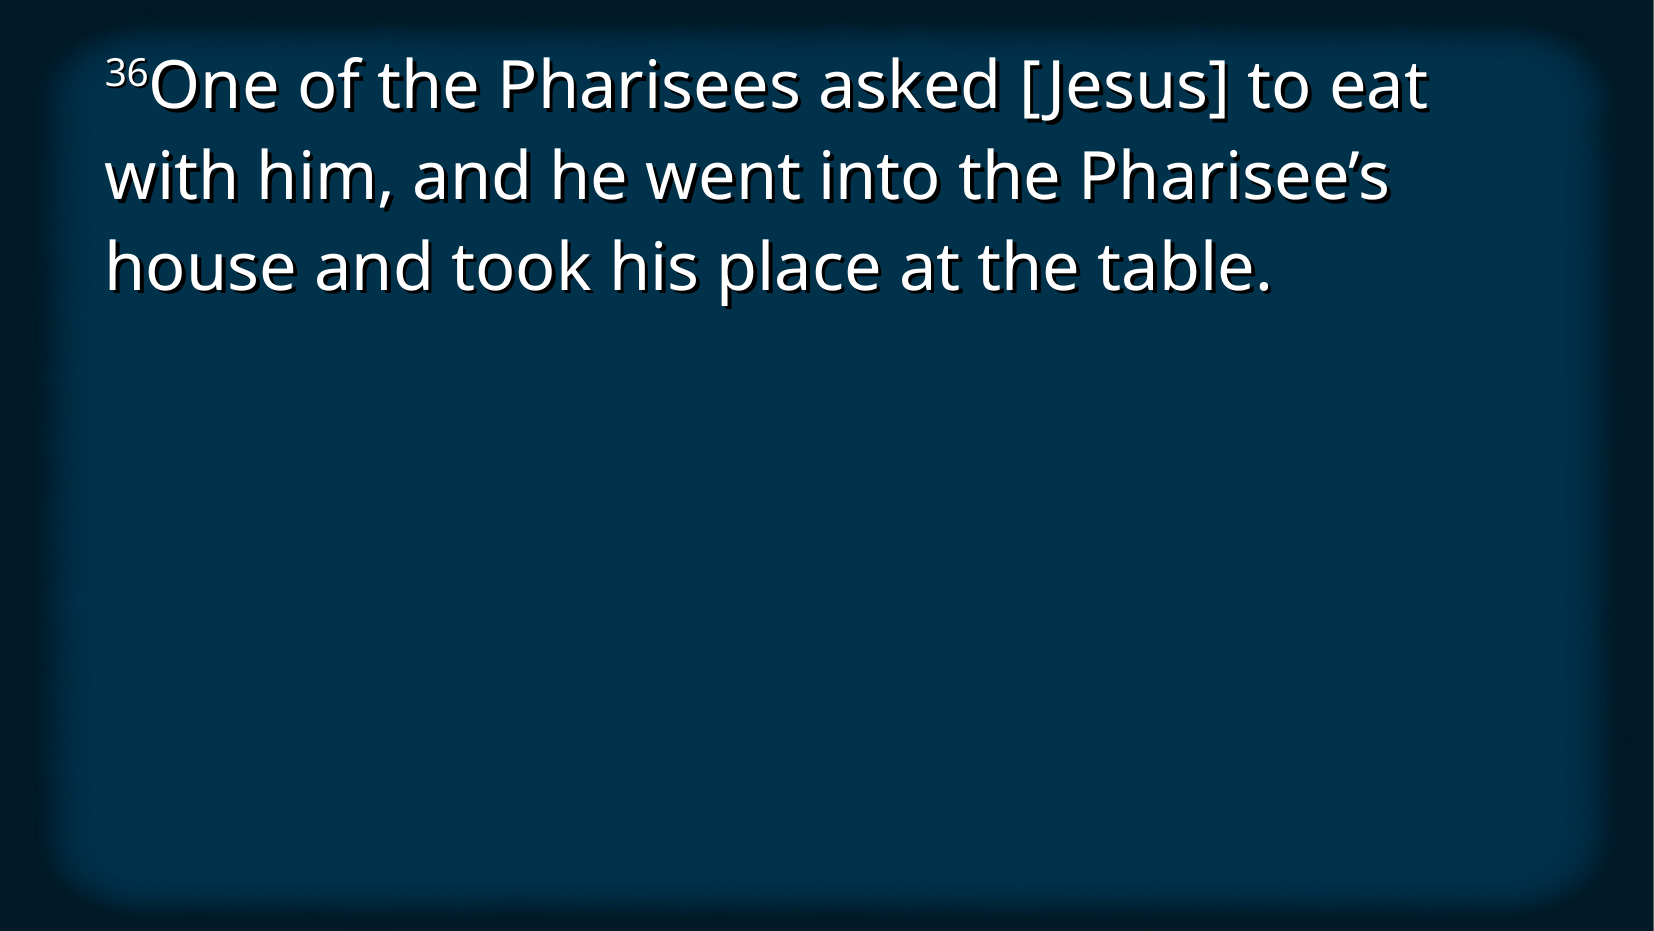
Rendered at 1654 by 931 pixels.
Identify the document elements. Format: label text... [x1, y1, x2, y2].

picture [0, 0, 1654, 931]
text_box 36One of the Pharisees asked [Jesus] to eat with him, and he went into the Pharisee’s house and took his place at the table. [90, 30, 1561, 312]
